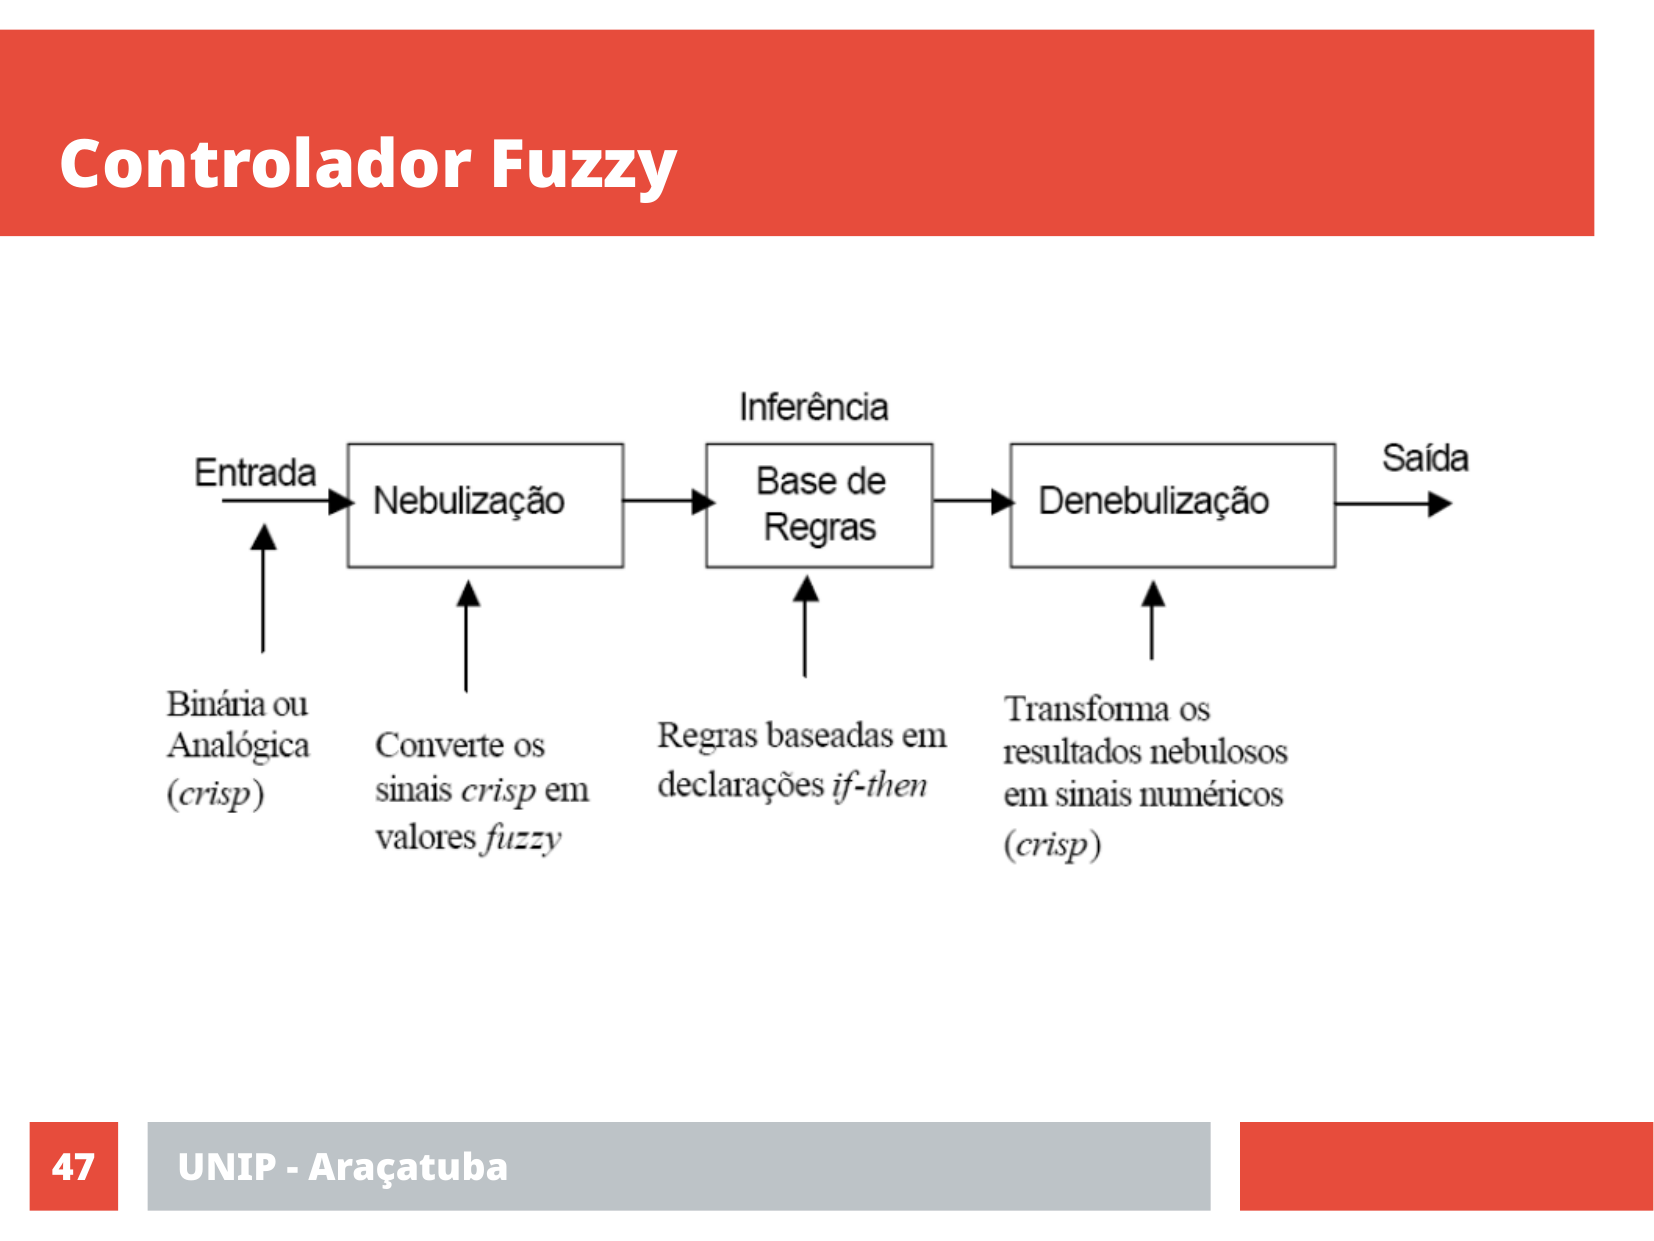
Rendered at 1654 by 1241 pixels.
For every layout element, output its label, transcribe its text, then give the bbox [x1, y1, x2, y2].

picture [141, 367, 1514, 874]
title Controlador Fuzzy [59, 59, 1595, 207]
